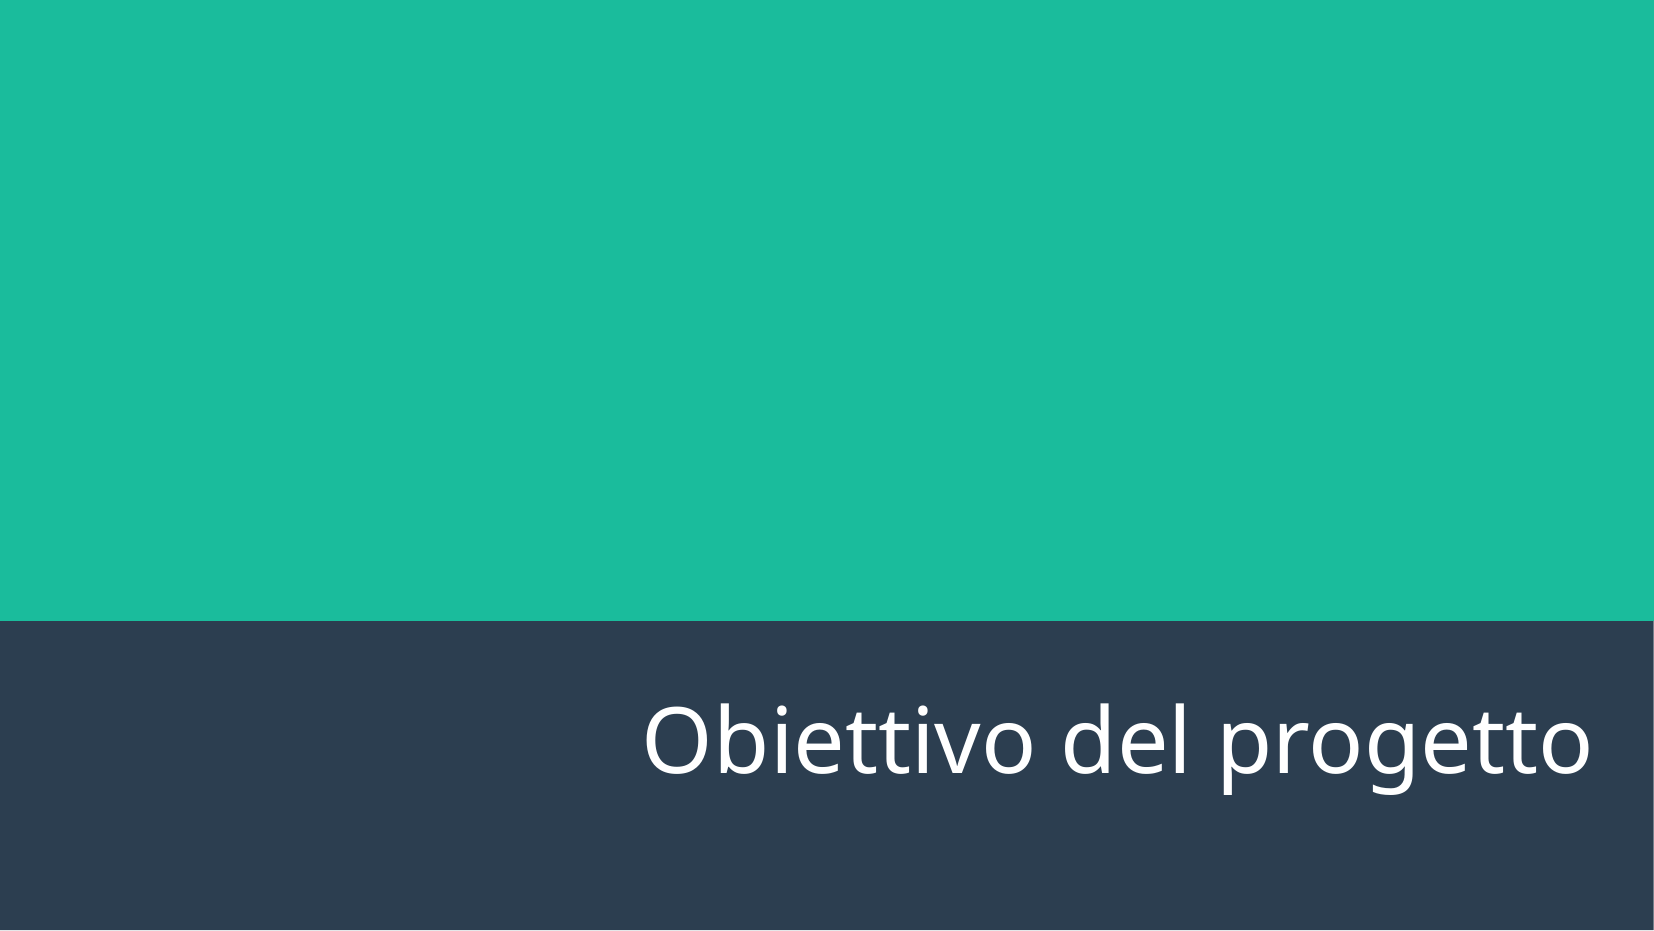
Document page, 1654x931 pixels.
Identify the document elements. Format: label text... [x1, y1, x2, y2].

subtitle Obiettivo del progetto [59, 465, 1595, 931]
